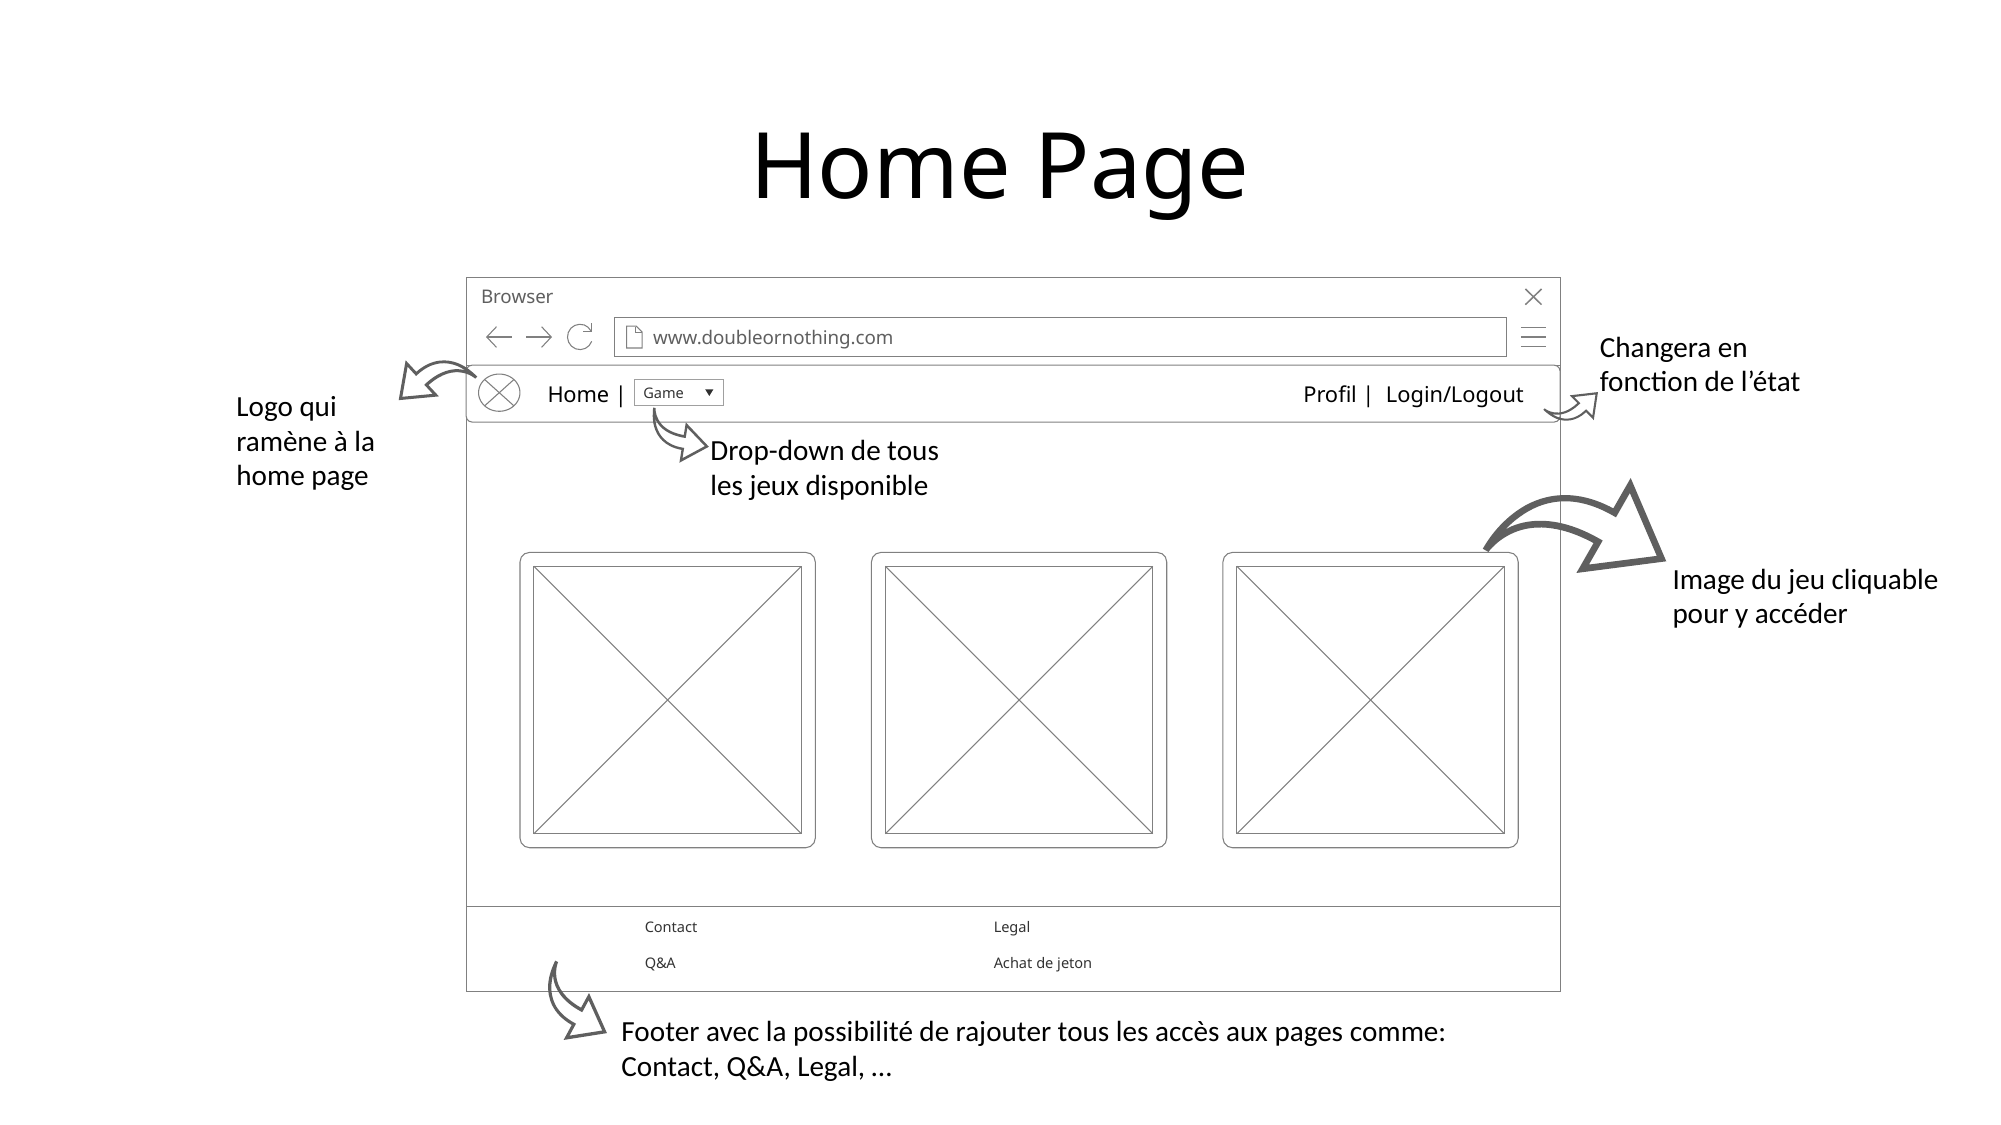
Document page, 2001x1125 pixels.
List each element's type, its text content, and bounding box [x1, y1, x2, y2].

text_box [485, 374, 514, 391]
text_box Footer avec la possibilité de rajouter tous les accès aux pages comme: Contact, Q&A, Legal, … [606, 1005, 1472, 1092]
text_box Browser [466, 278, 1560, 365]
text_box Image du jeu cliquable pour y accéder [1657, 552, 1957, 639]
text_box Q&A [645, 954, 676, 971]
text_box Logo qui ramène à la home page [221, 379, 426, 501]
text_box Home | Profil | Login/Logout [466, 365, 1561, 423]
text_box [466, 907, 1560, 1040]
text_box [466, 393, 1667, 906]
text_box [705, 389, 714, 396]
title Home Page [137, 59, 1863, 278]
text_box www.doubleornothing.com [614, 318, 1506, 357]
text_box Achat de jeton [994, 954, 1093, 971]
text_box [486, 395, 513, 412]
text_box Game [634, 379, 723, 406]
text_box [402, 360, 478, 398]
text_box Drop-down de tous les jeux disponible [695, 424, 983, 510]
text_box [501, 380, 520, 405]
text_box Contact [645, 918, 698, 935]
text_box [478, 380, 497, 406]
text_box Changera en fonction de l’état [1584, 320, 1841, 407]
text_box Legal [994, 918, 1031, 935]
